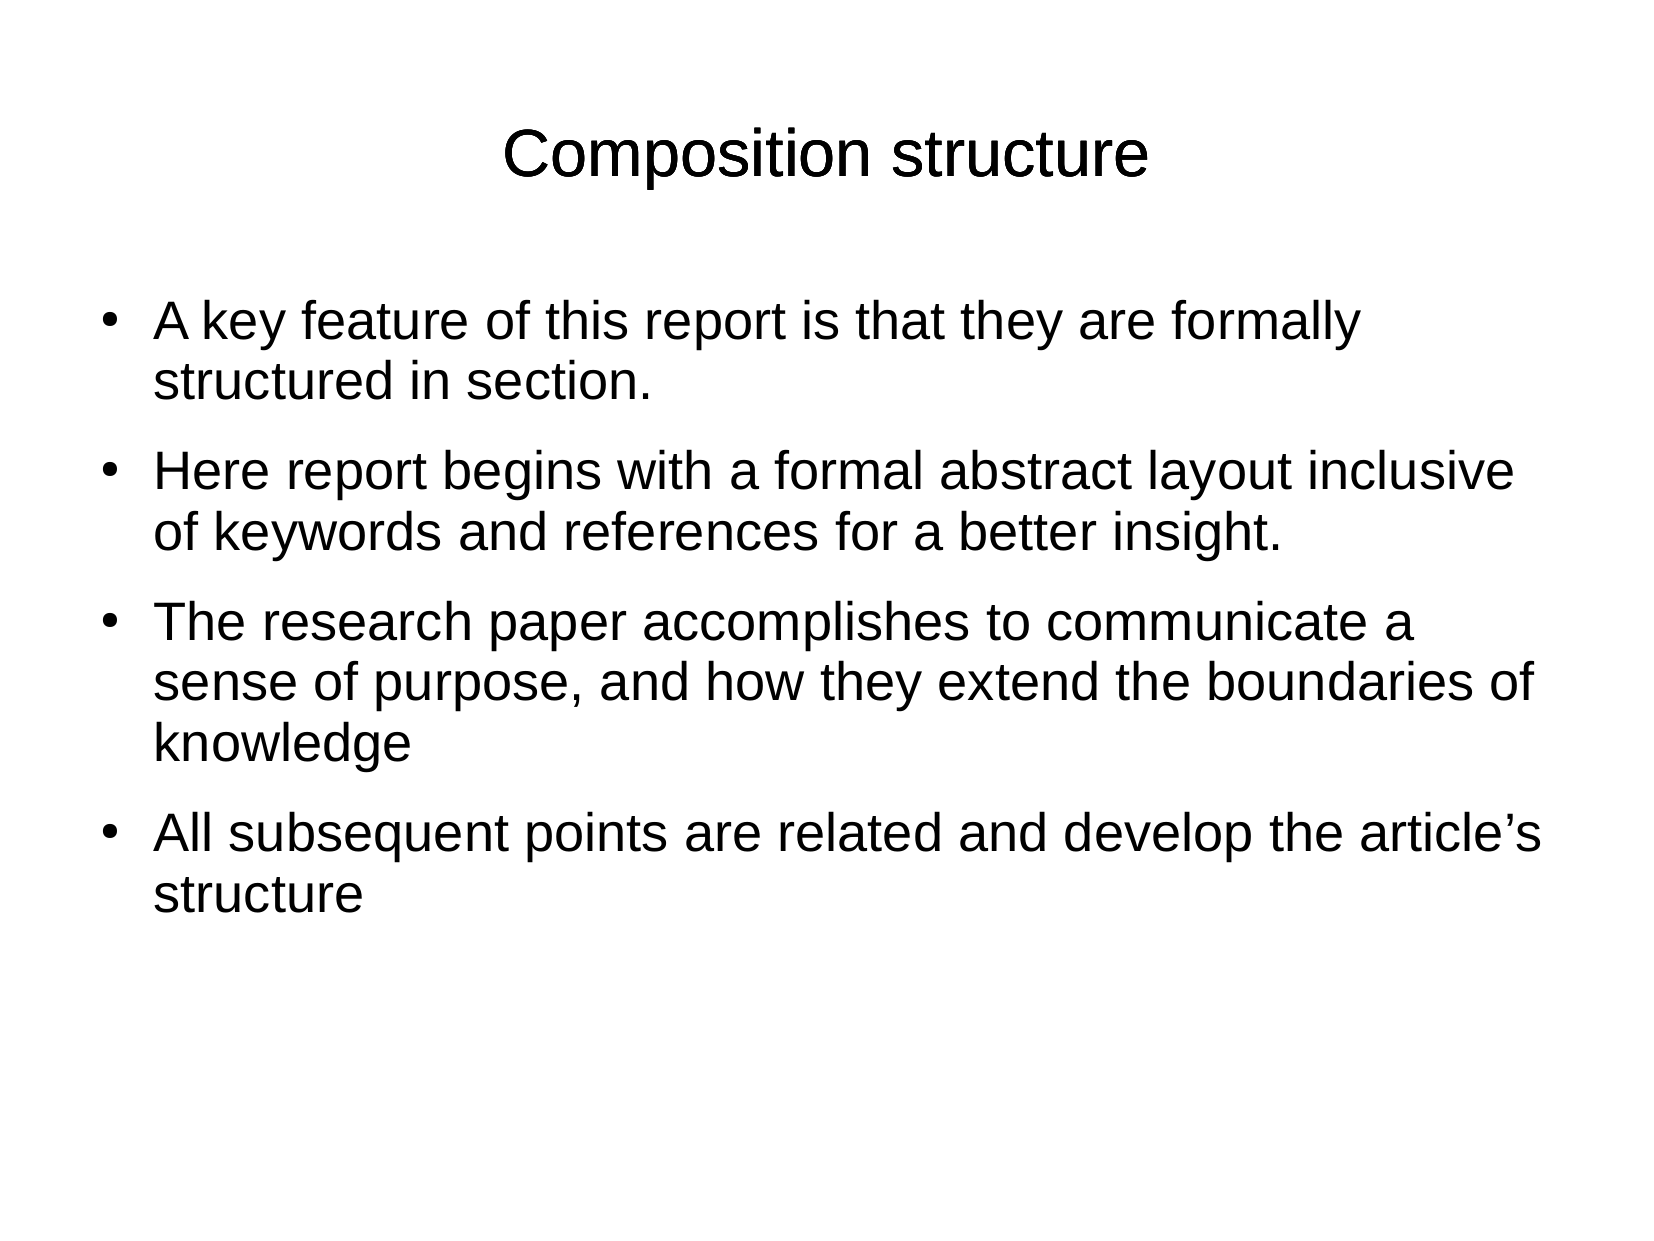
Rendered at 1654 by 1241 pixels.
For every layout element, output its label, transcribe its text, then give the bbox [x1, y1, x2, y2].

title Composition structure [82, 49, 1571, 257]
list A key feature of this report is that they are formally structured in section. Here report begins with a formal abstract layout inclusive of keywords and references for a better insight. The research paper accomplishes to communicate a sense of purpose, and how they extend the boundaries of knowledge All subsequent points are related and develop the article’s structure [82, 290, 1571, 1010]
